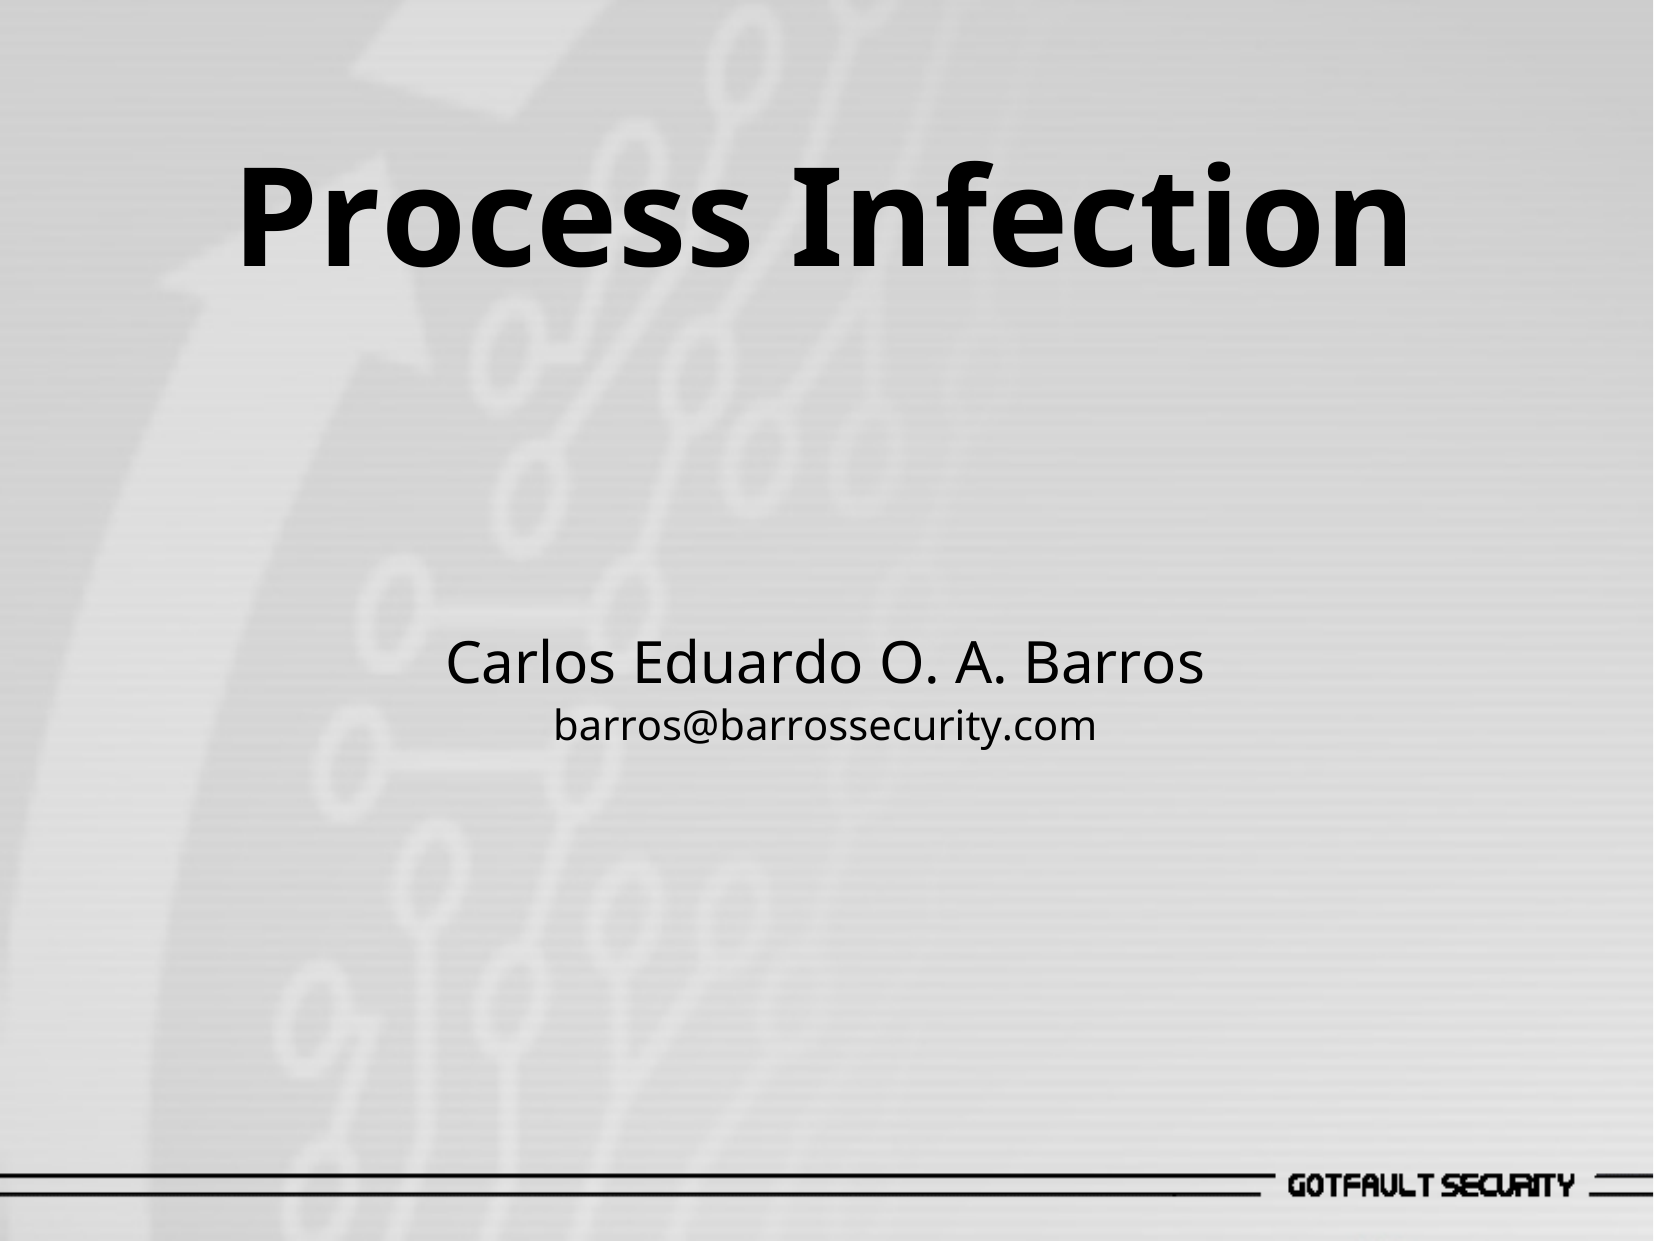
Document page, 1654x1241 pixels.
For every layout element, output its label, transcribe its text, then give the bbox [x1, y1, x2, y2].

text_box Carlos Eduardo O. A. Barros [38, 613, 1613, 688]
picture [0, 0, 1654, 1241]
text_box Process Infection [37, 112, 1612, 342]
text_box barros@barrossecurity.com [38, 688, 1613, 751]
